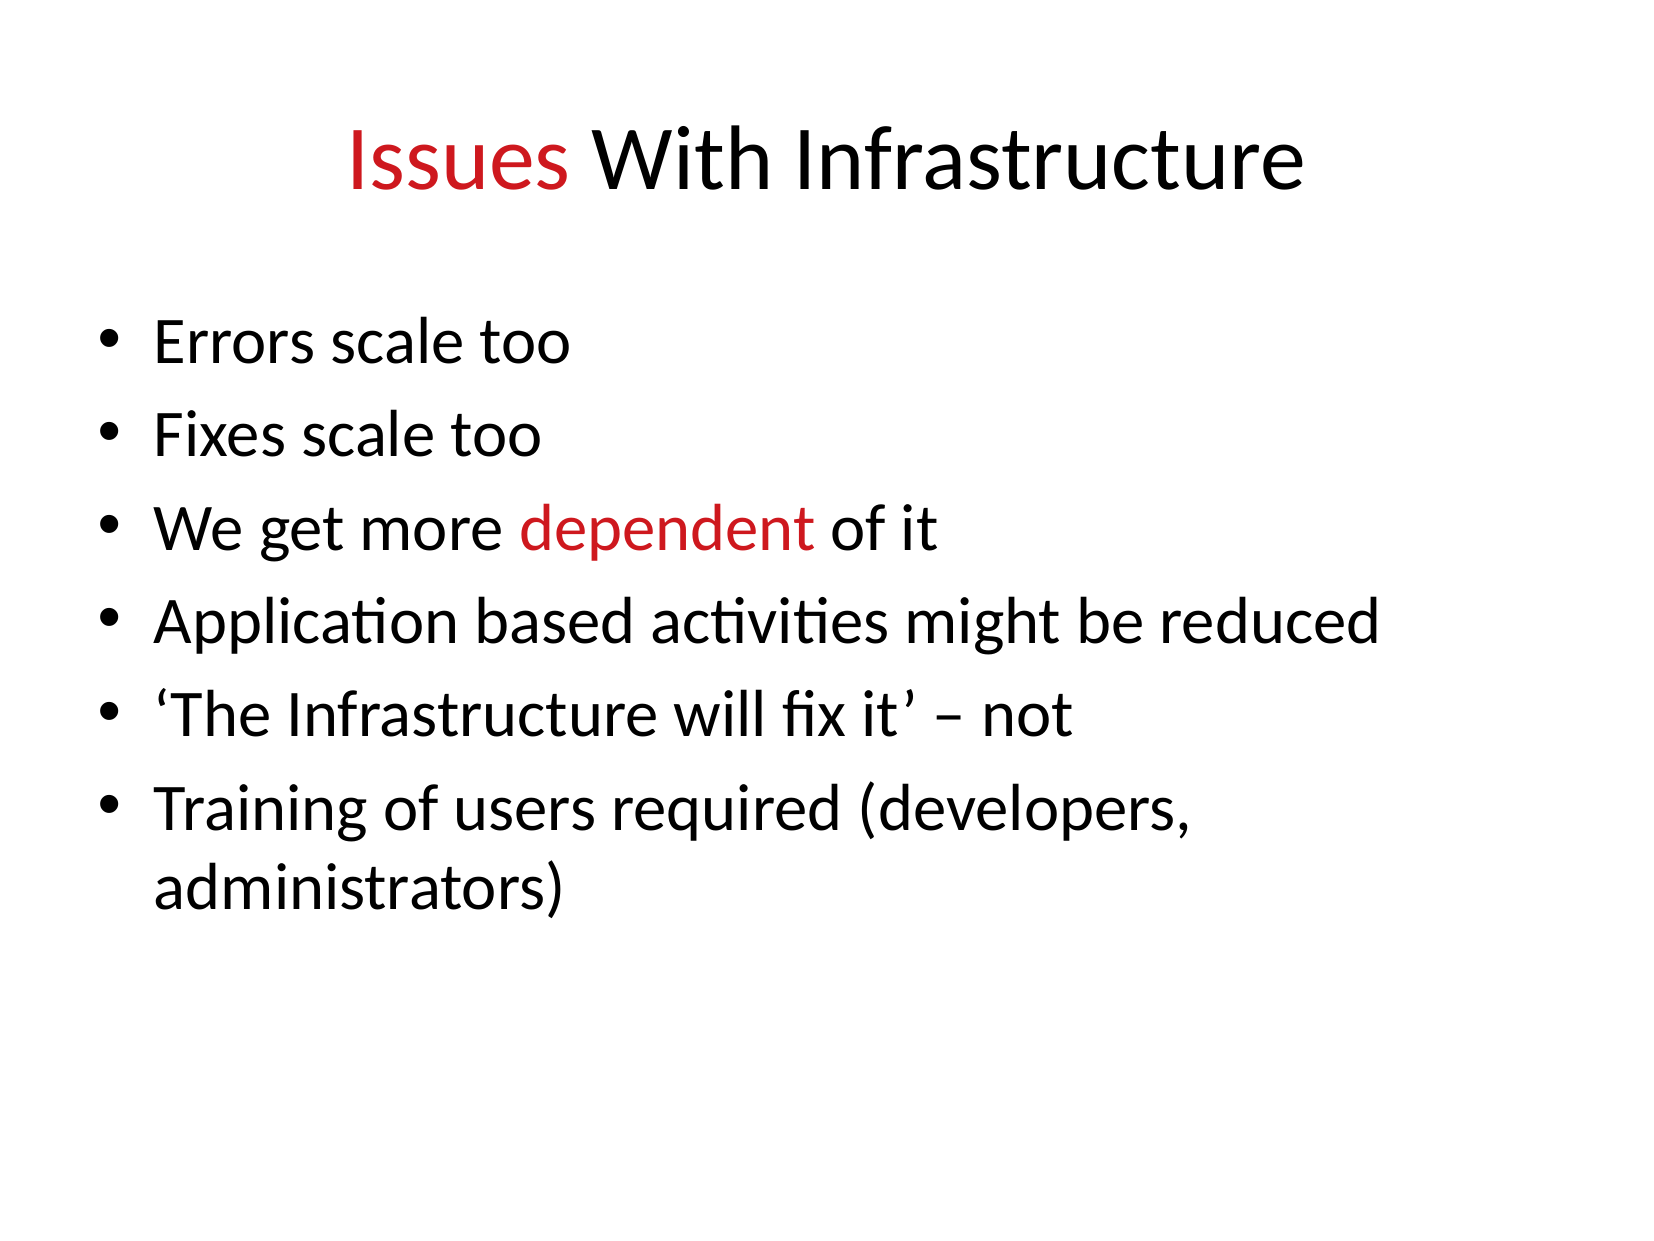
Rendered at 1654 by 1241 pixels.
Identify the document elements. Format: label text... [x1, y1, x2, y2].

title Issues With Infrastructure [82, 49, 1571, 257]
list Errors scale too Fixes scale too We get more dependent of it Application based activities might be reduced ‘The Infrastructure will fix it’ – not Training of users required (developers, administrators) [82, 289, 1571, 1108]
